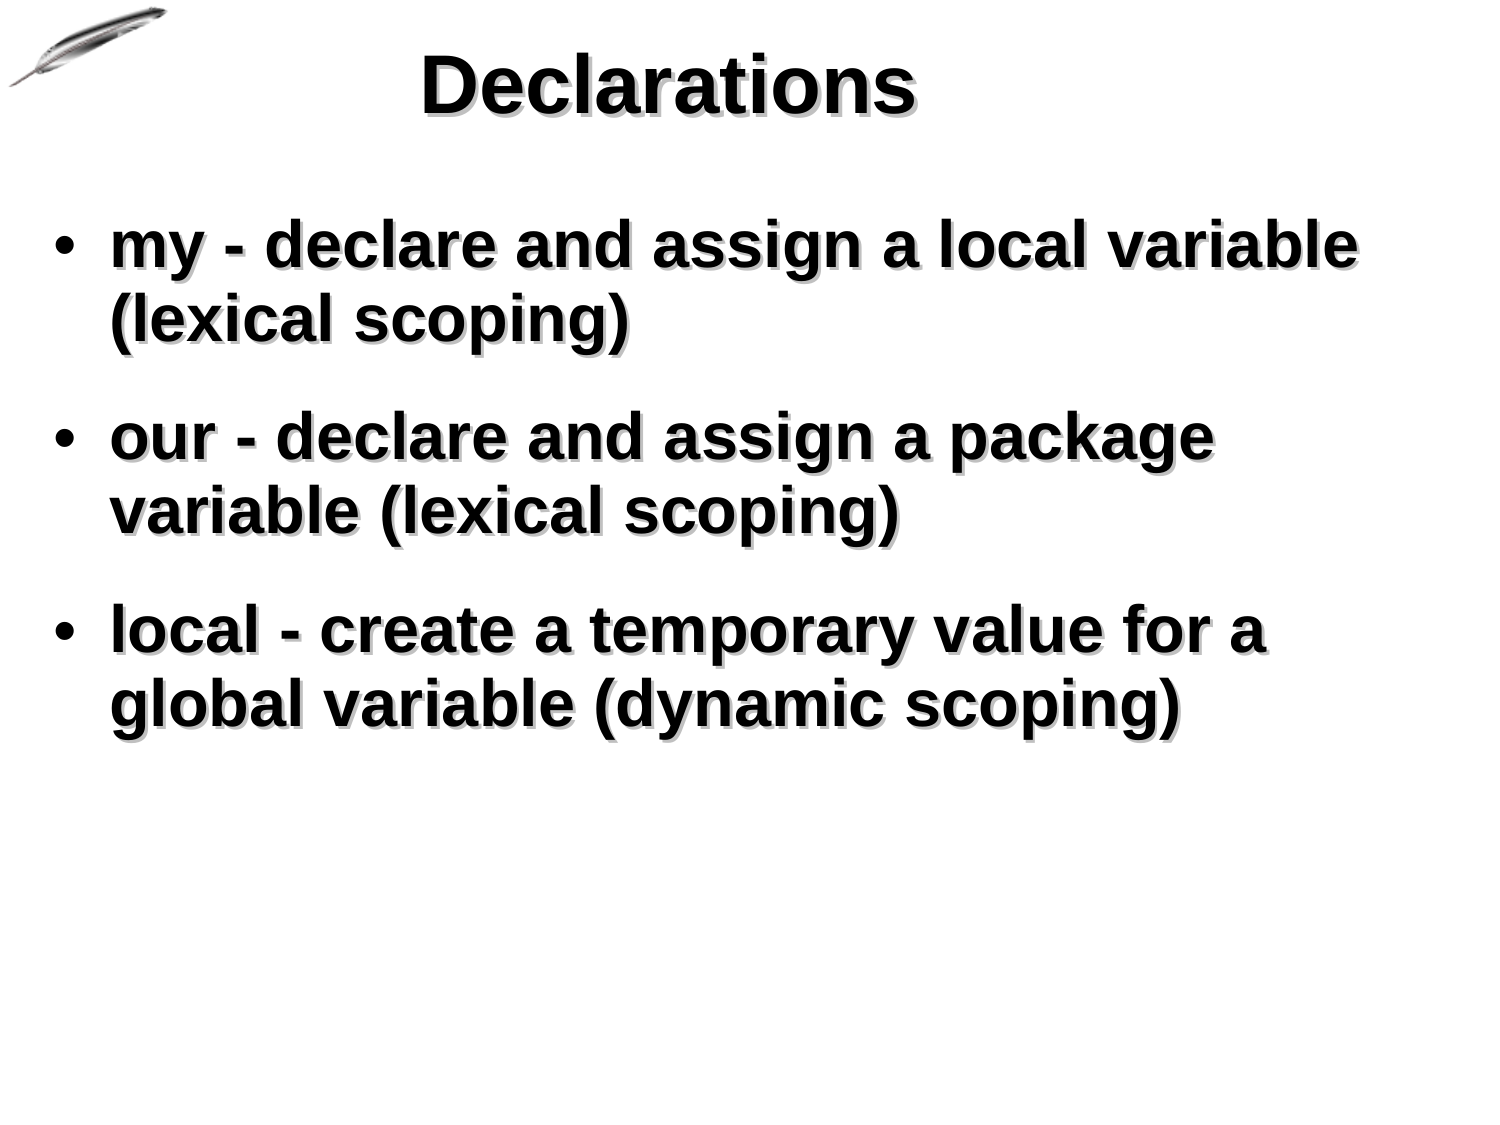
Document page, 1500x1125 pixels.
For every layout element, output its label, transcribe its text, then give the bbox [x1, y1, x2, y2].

title Declarations [419, 0, 1459, 179]
picture [5, 5, 173, 89]
list my - declare and assign a local variable (lexical scoping) our - declare and assign a package variable (lexical scoping) local - create a temporary value for a global variable (dynamic scoping) [53, 207, 1447, 1084]
